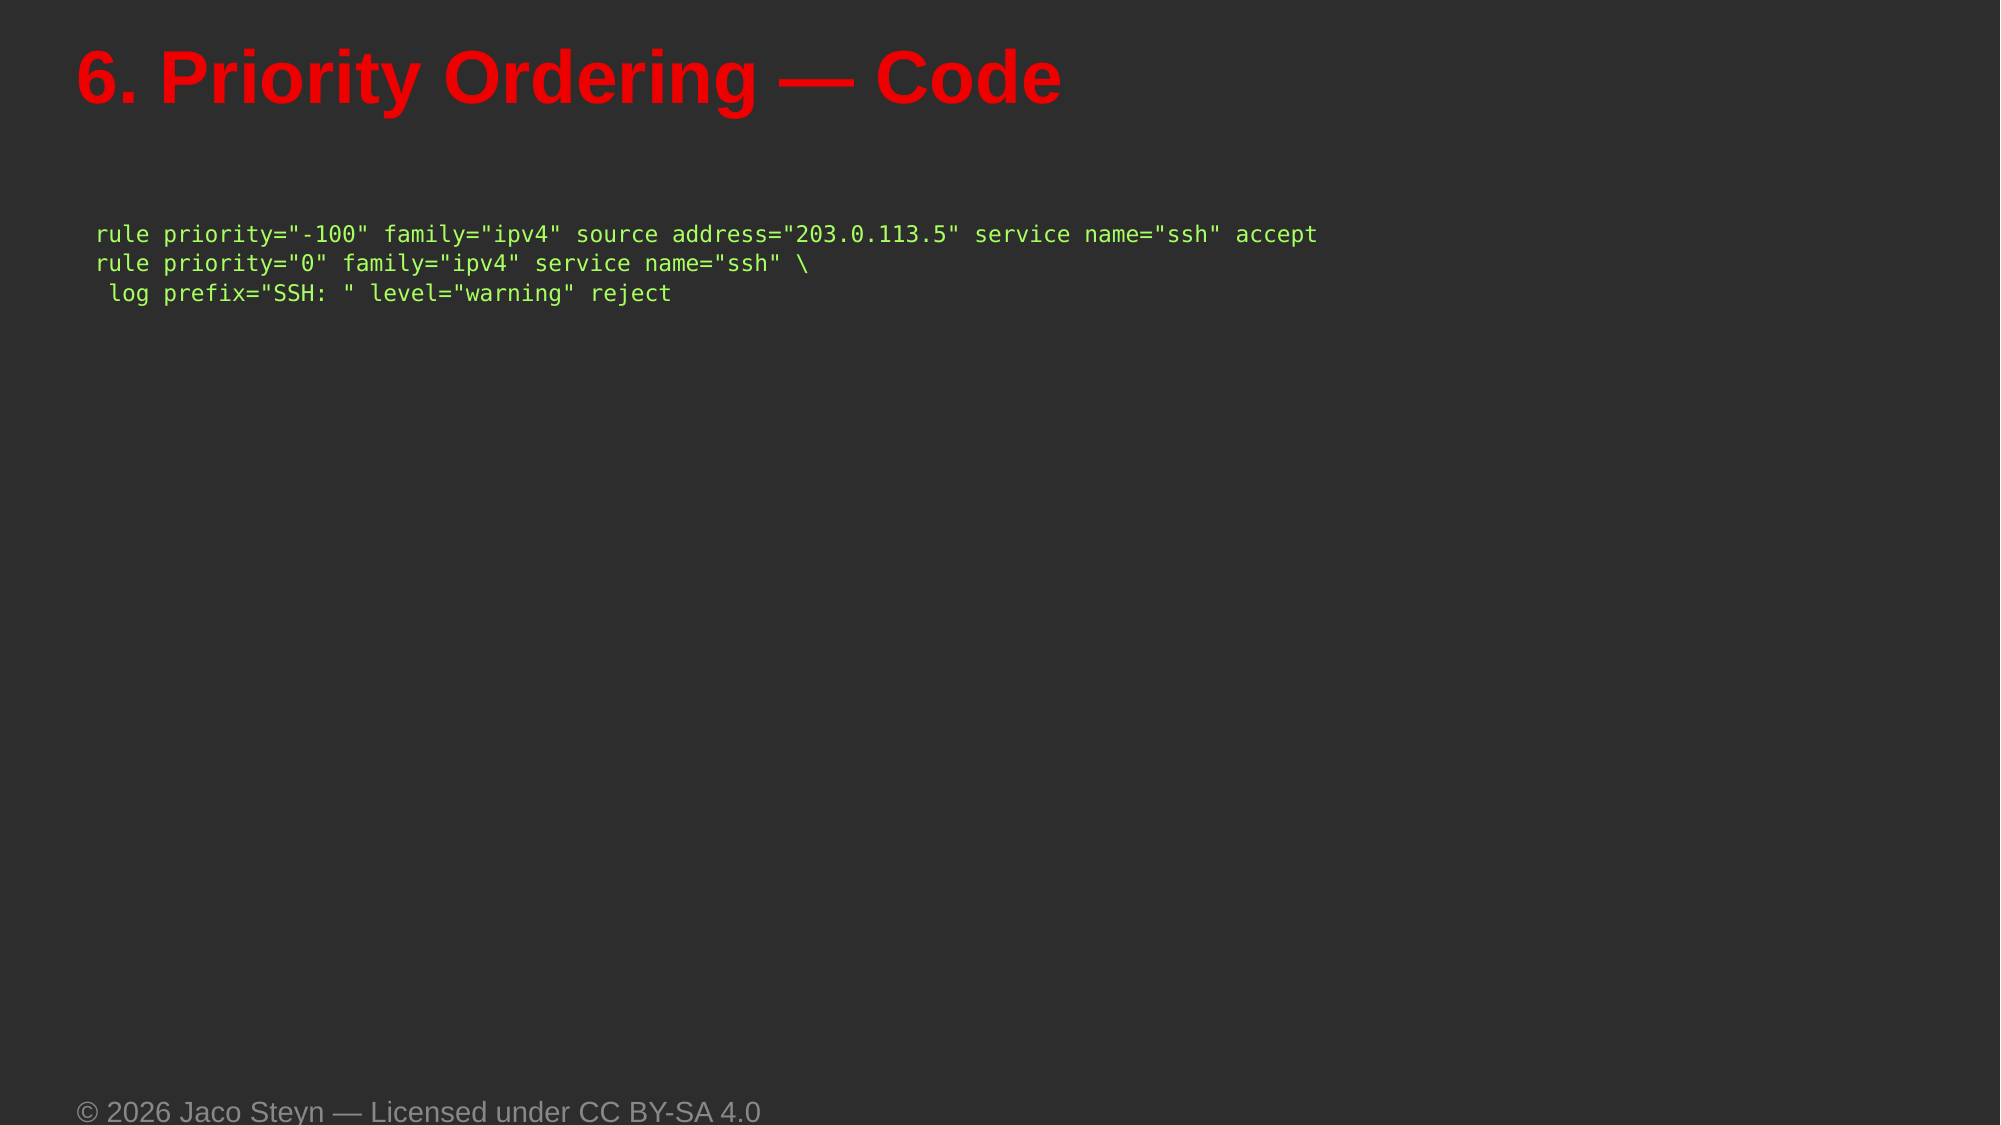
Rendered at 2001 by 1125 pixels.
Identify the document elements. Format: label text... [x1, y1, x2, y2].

text_box © 2026 Jaco Steyn — Licensed under CC BY-SA 4.0 [59, 1083, 1942, 1120]
text_box rule priority="-100" family="ipv4" source address="203.0.113.5" service name="ssh" accept rule priority="0" family="ipv4" service name="ssh" \ log prefix="SSH: " level="warning" reject [59, 194, 1942, 1052]
text_box 6. Priority Ordering — Code [59, 23, 1942, 178]
